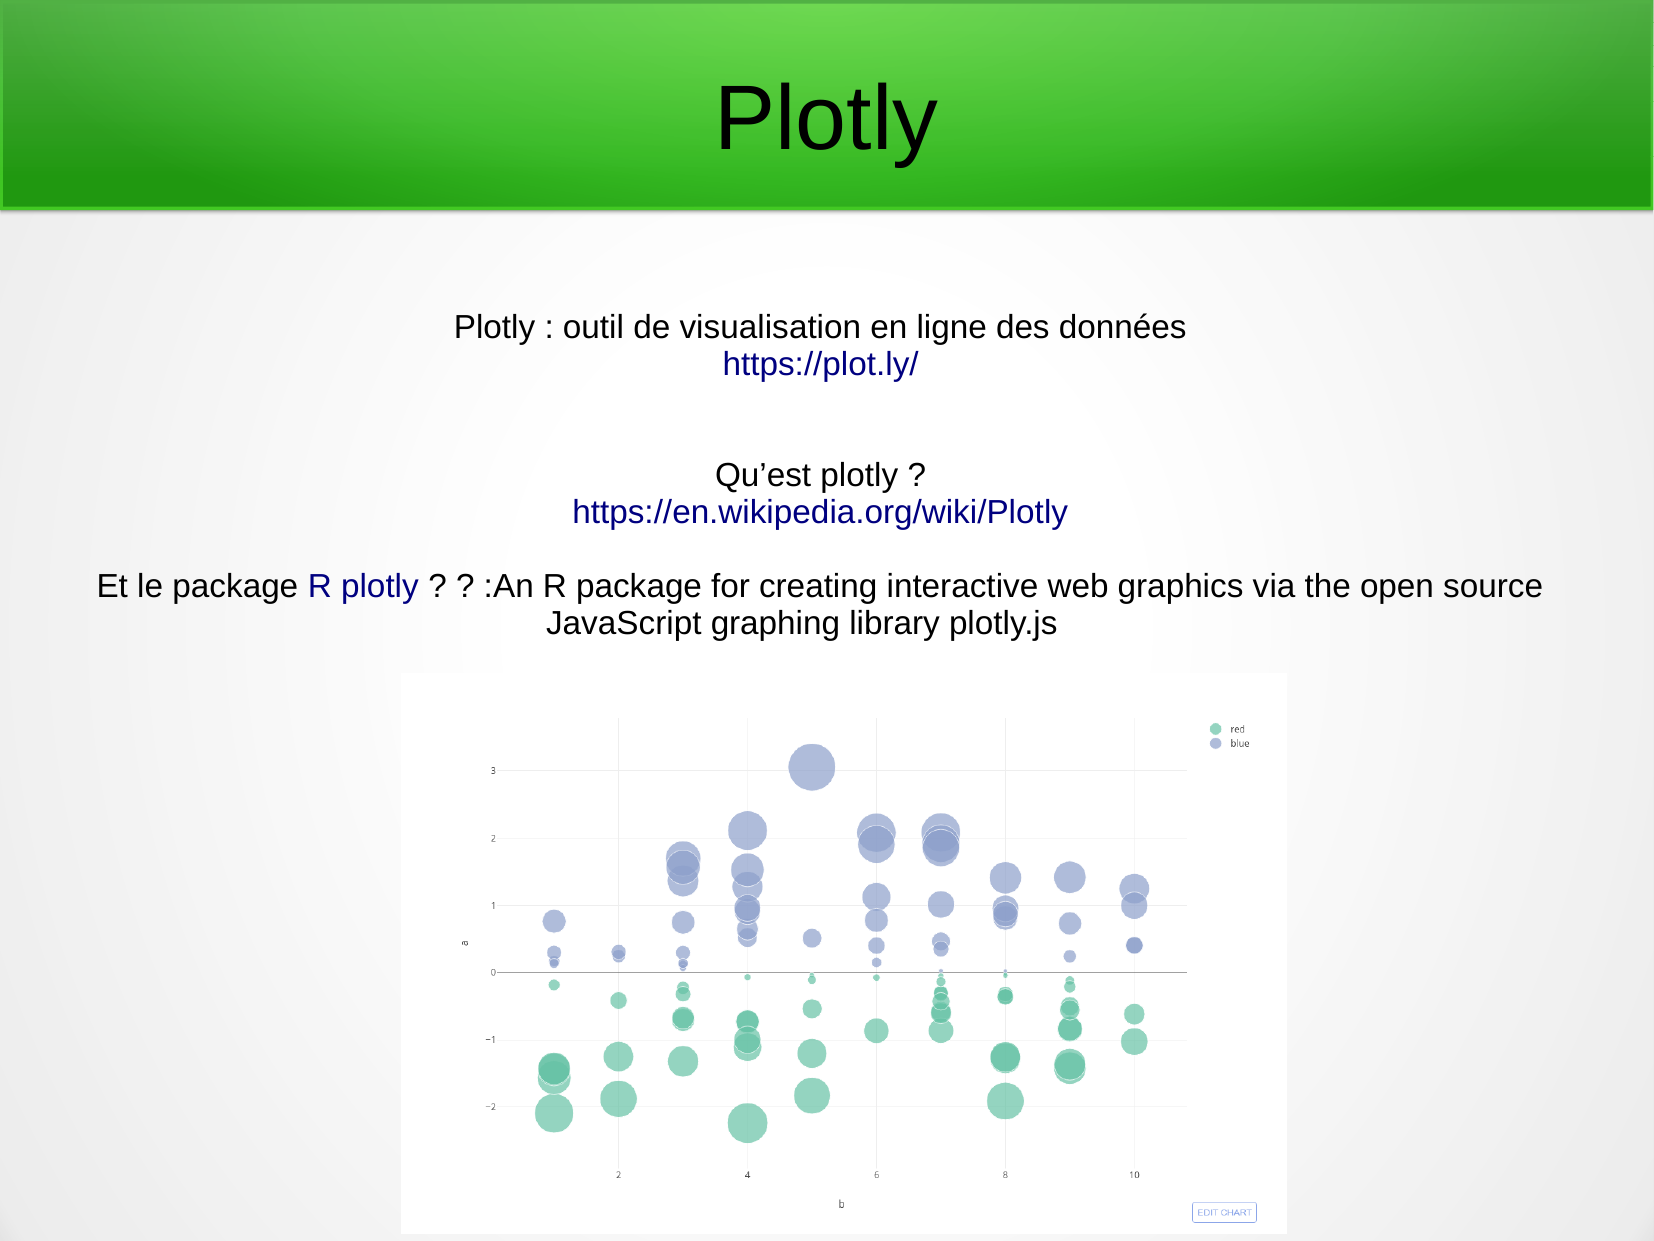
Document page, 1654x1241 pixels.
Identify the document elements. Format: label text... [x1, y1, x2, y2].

text_box Plotly : outil de visualisation en ligne des données https://plot.ly/ Qu’est plotly ? https://en.wikipedia.org/wiki/Plotly Et le package R plotly ? ? :An R package for creating interactive web graphics via the open source JavaScript graphing library plotly.js [76, 171, 1565, 891]
picture [401, 891, 1287, 1234]
title Plotly [82, 47, 1571, 189]
